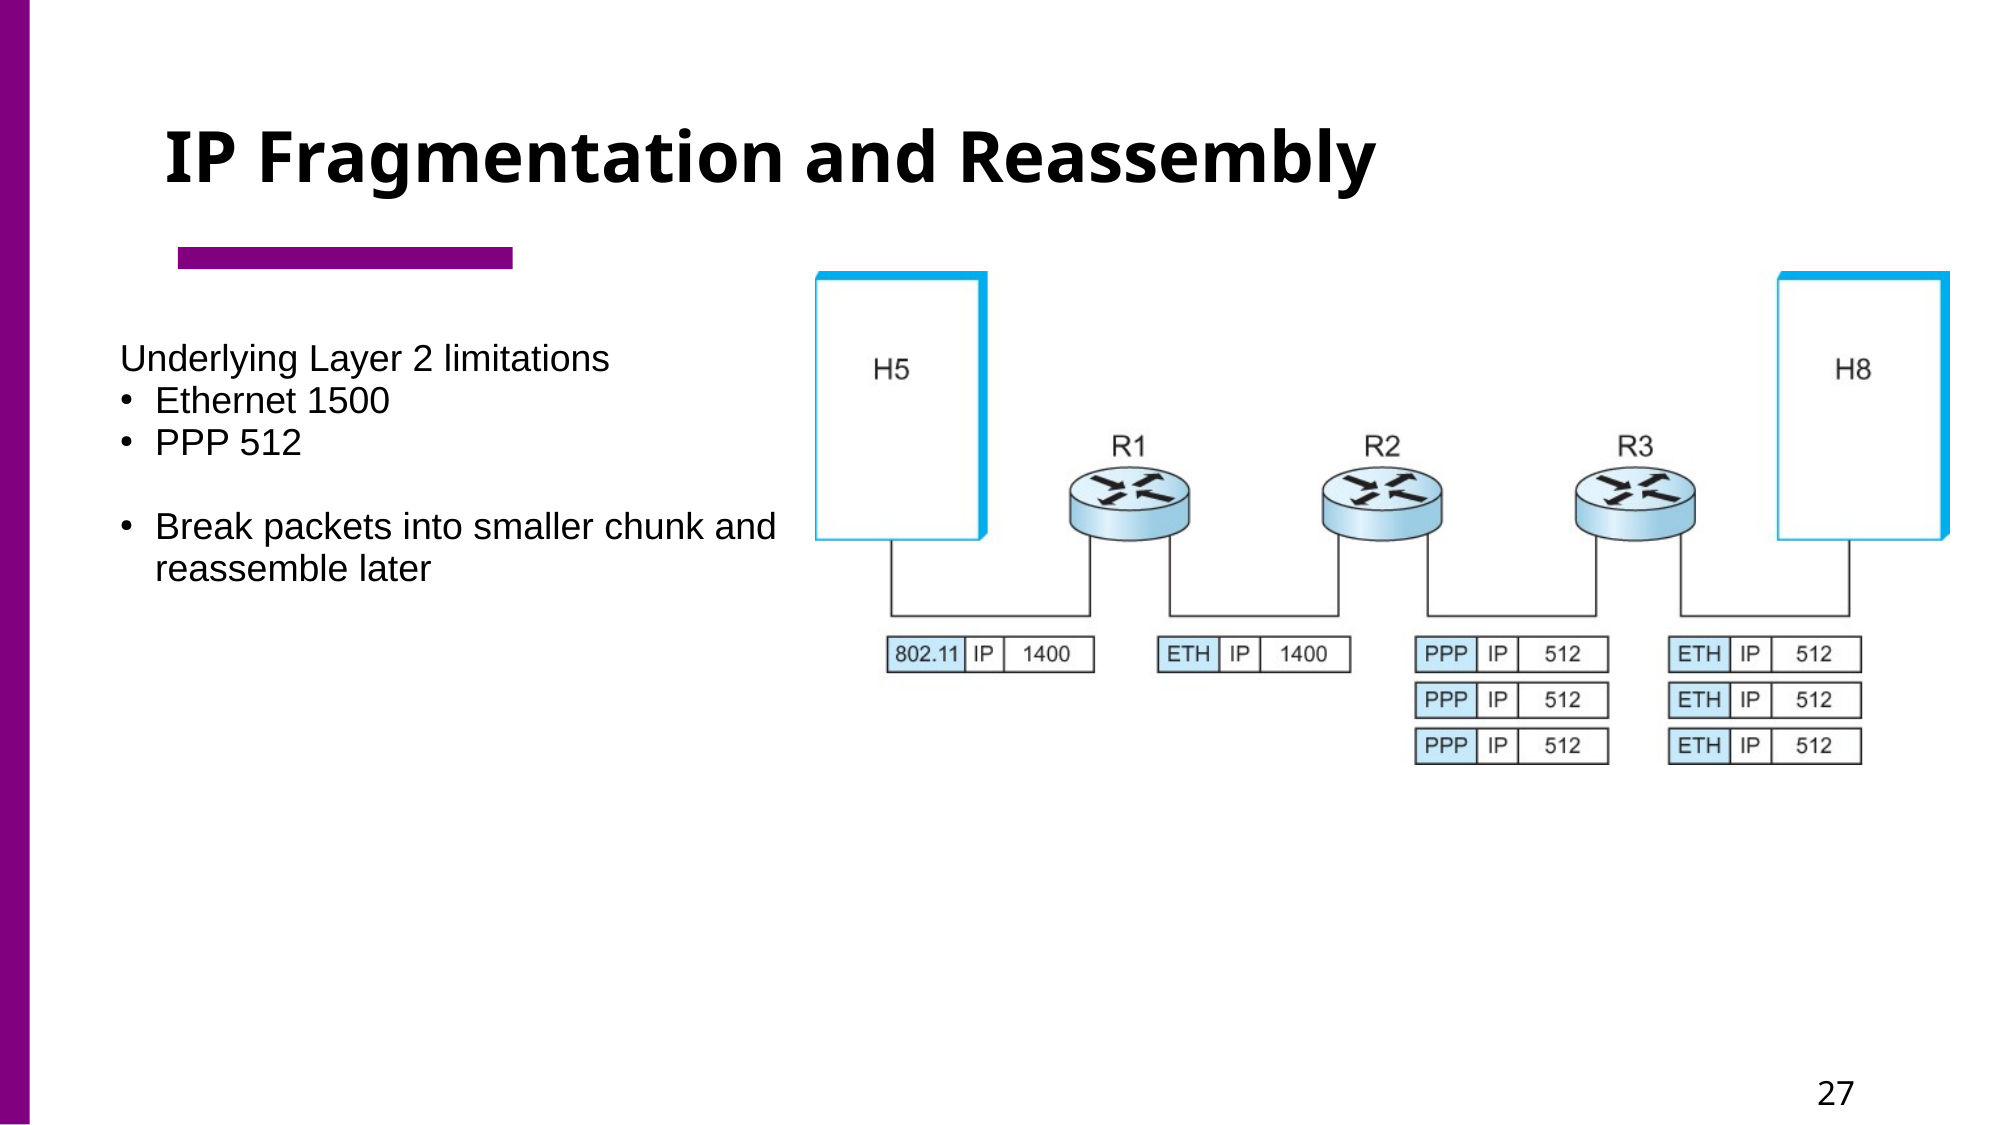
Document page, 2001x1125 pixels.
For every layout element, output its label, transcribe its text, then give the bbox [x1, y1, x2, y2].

text_box Underlying Layer 2 limitations Ethernet 1500 PPP 512 Break packets into smaller chunk and reassemble later [105, 329, 803, 681]
text_box IP Fragmentation and Reassembly [151, 0, 1849, 212]
picture [815, 271, 1951, 766]
